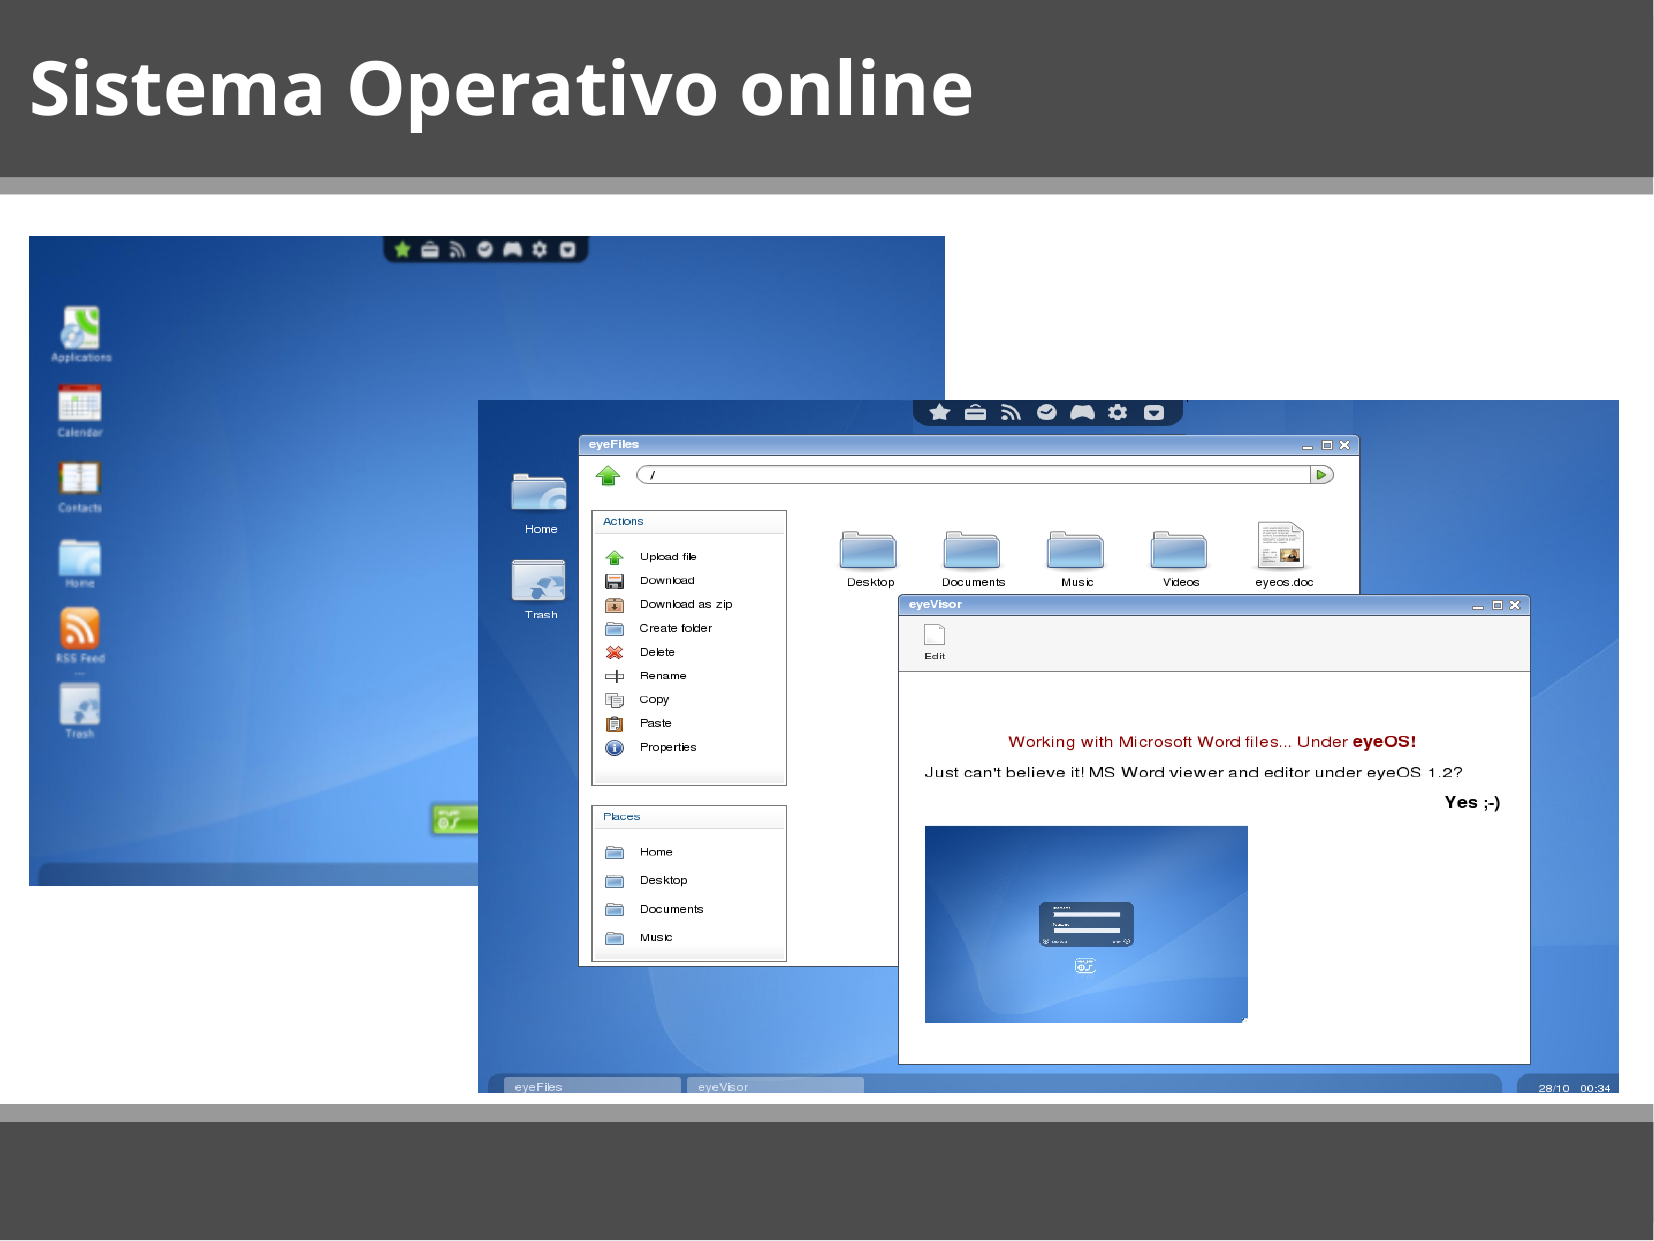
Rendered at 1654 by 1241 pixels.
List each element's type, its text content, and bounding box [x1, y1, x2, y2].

title Sistema Operativo online [29, 15, 1654, 158]
picture [29, 236, 1619, 1093]
